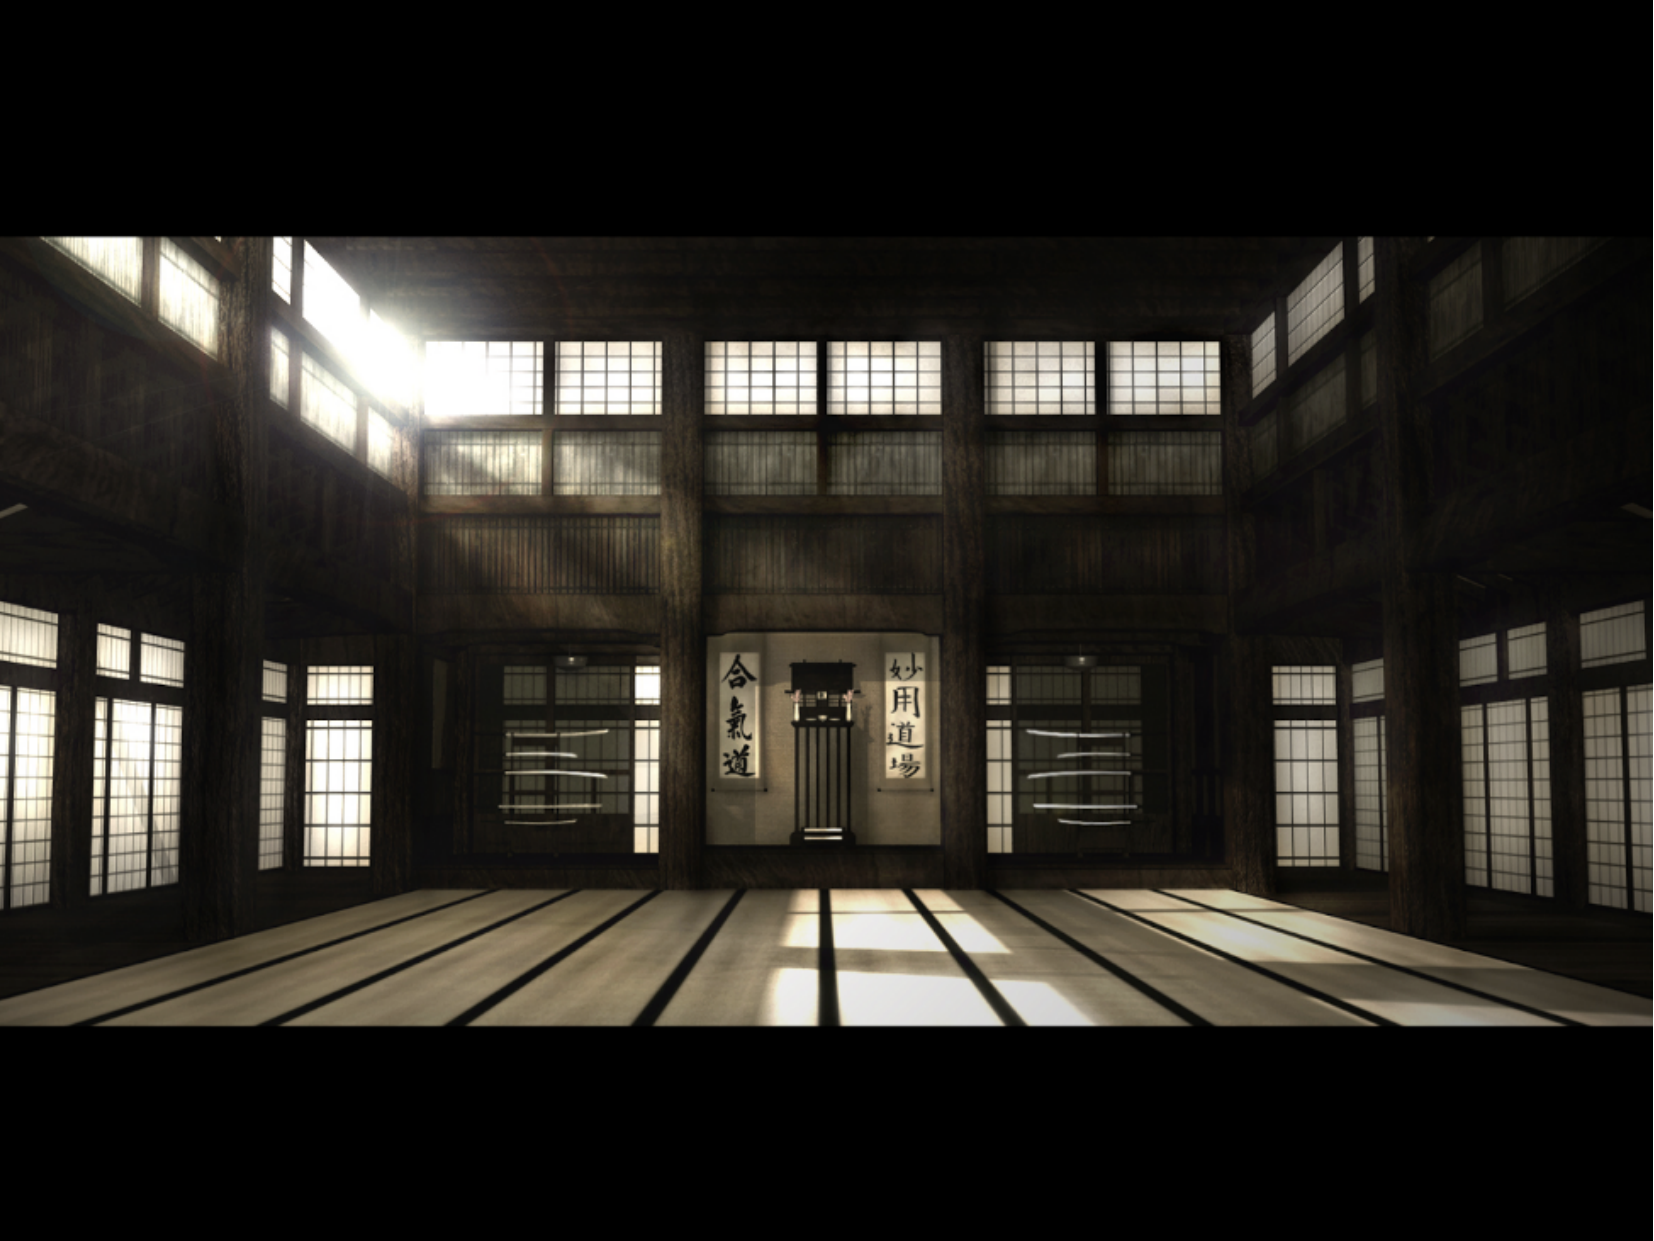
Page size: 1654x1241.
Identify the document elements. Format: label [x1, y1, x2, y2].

picture [0, 99, 1653, 1164]
